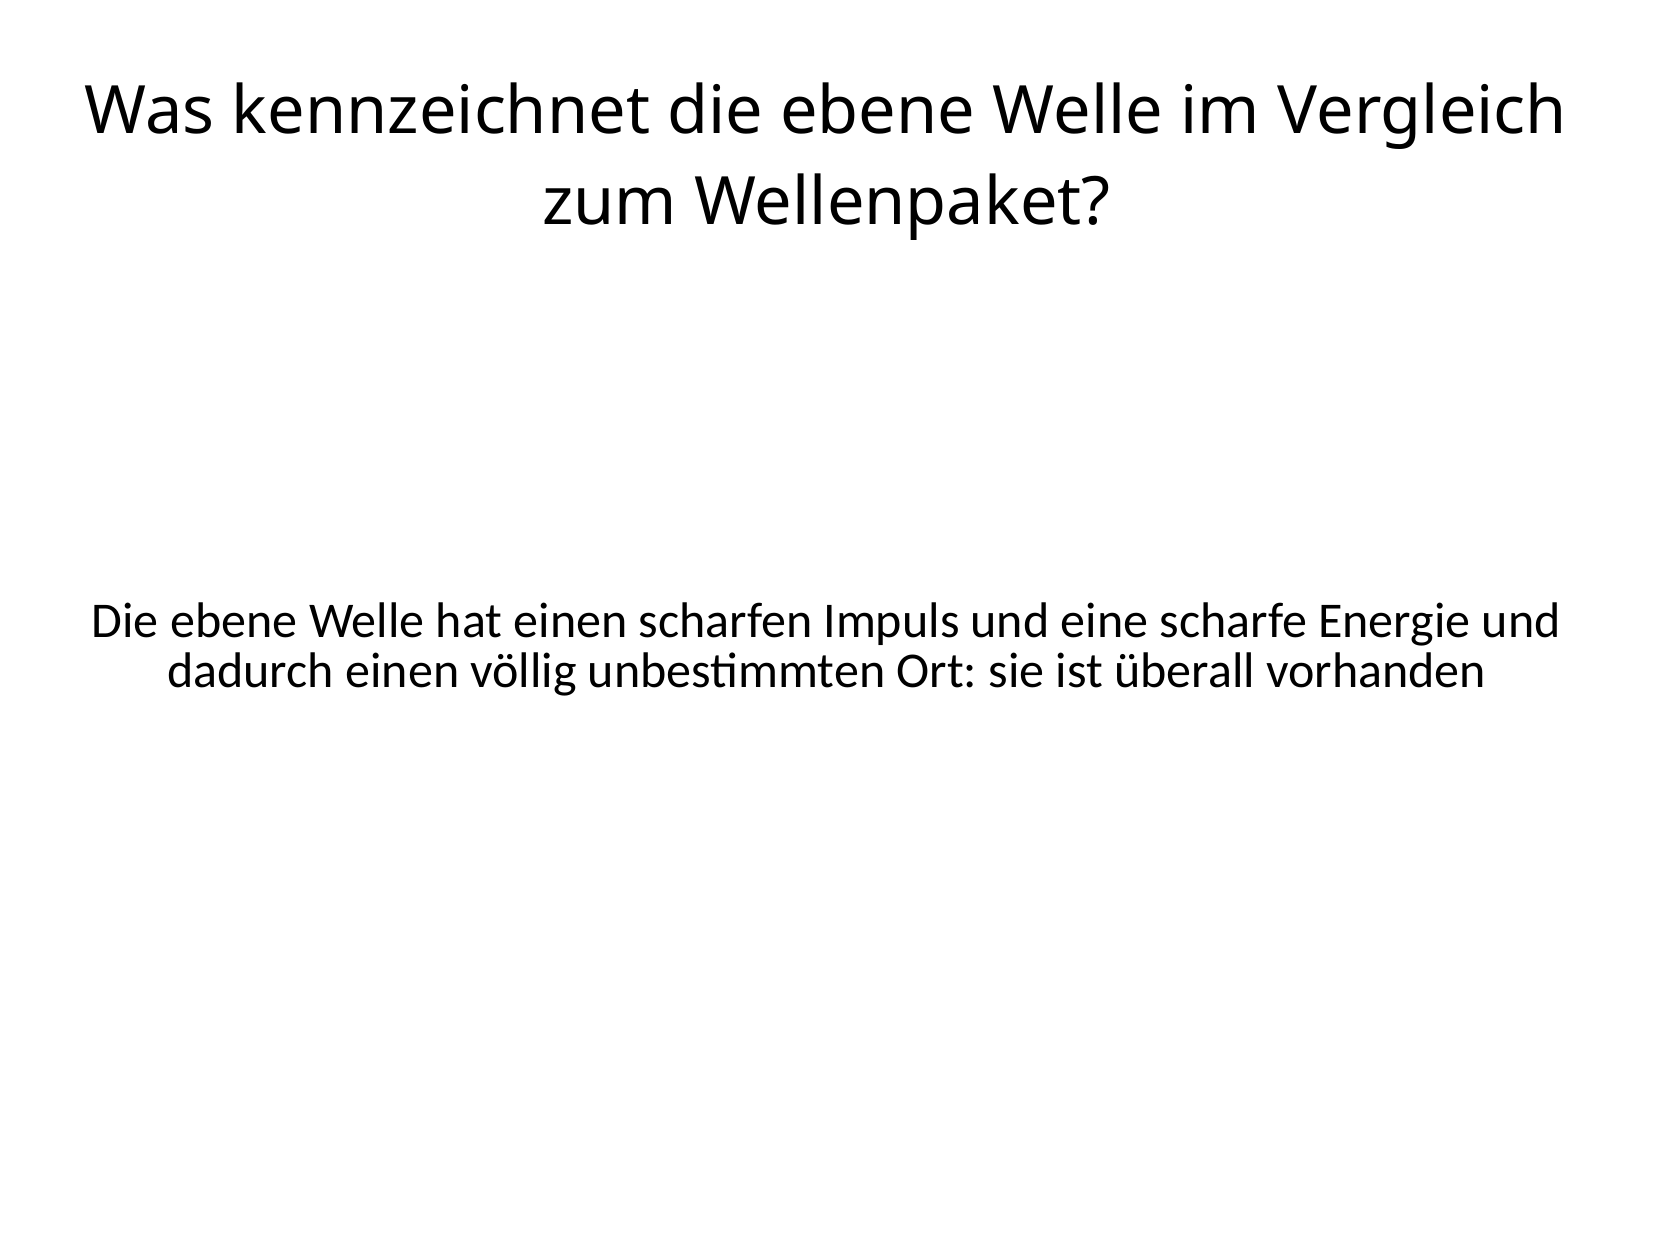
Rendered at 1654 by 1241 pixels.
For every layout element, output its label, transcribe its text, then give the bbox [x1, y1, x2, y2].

title Was kennzeichnet die ebene Welle im Vergleich zum Wellenpaket? [82, 49, 1571, 257]
subtitle Die ebene Welle hat einen scharfen Impuls und eine scharfe Energie und dadurch einen völlig unbestimmten Ort: sie ist überall vorhanden [82, 290, 1571, 1010]
